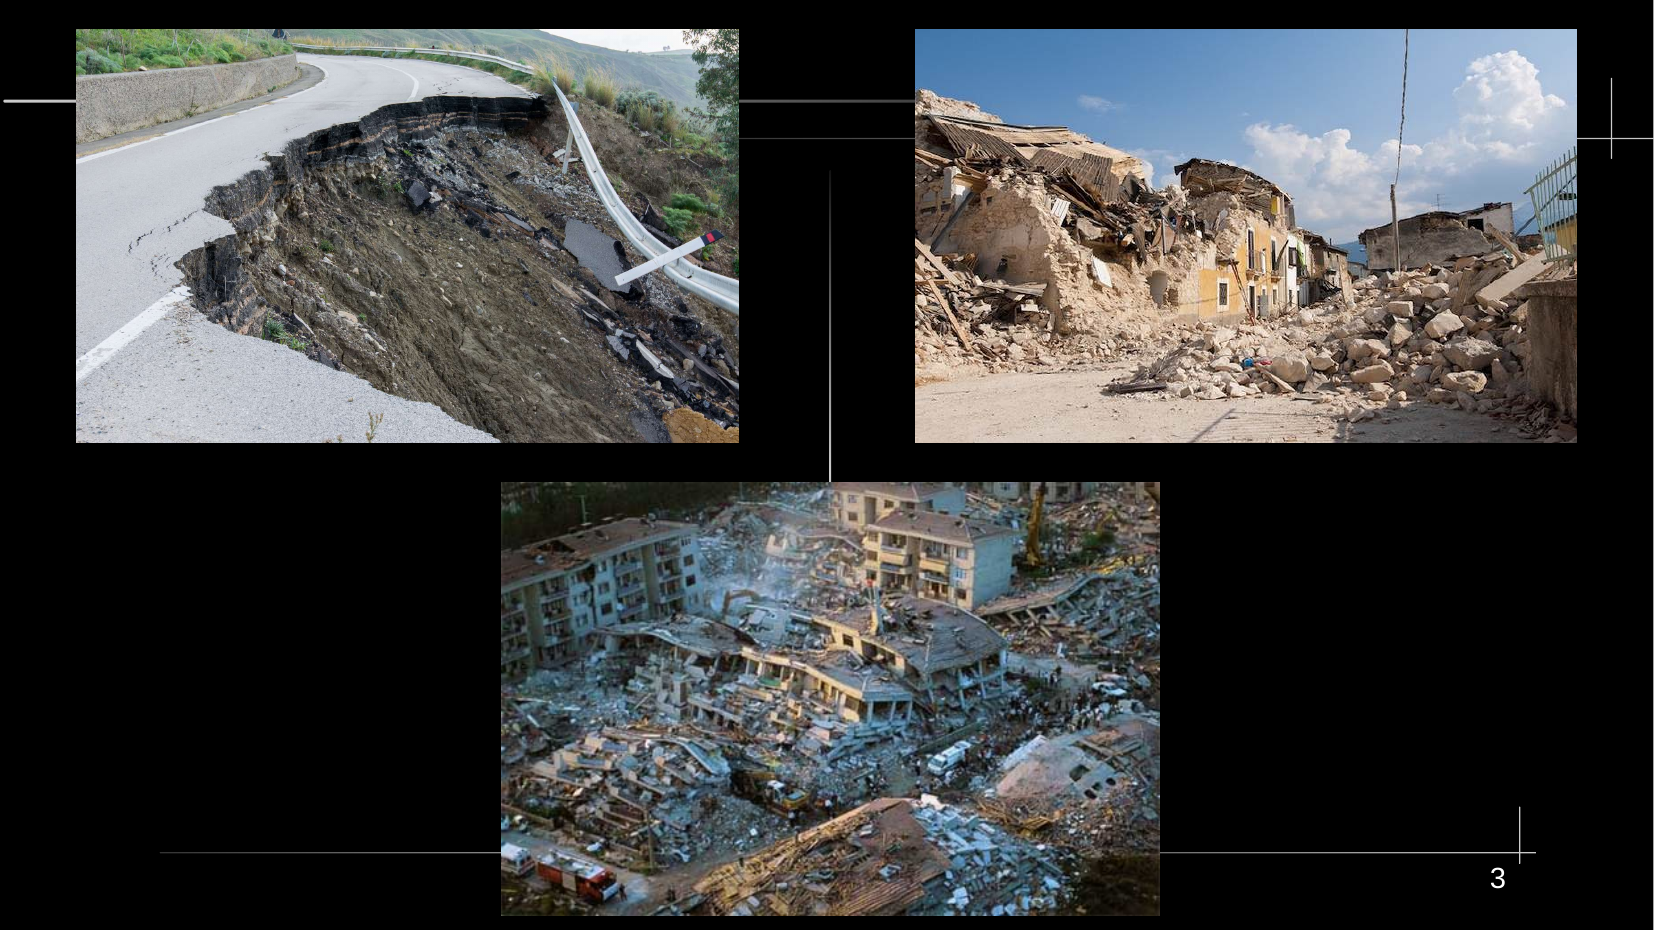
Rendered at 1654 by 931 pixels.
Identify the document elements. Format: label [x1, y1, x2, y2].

picture [915, 29, 1577, 443]
picture [501, 482, 1160, 916]
picture [76, 29, 739, 443]
